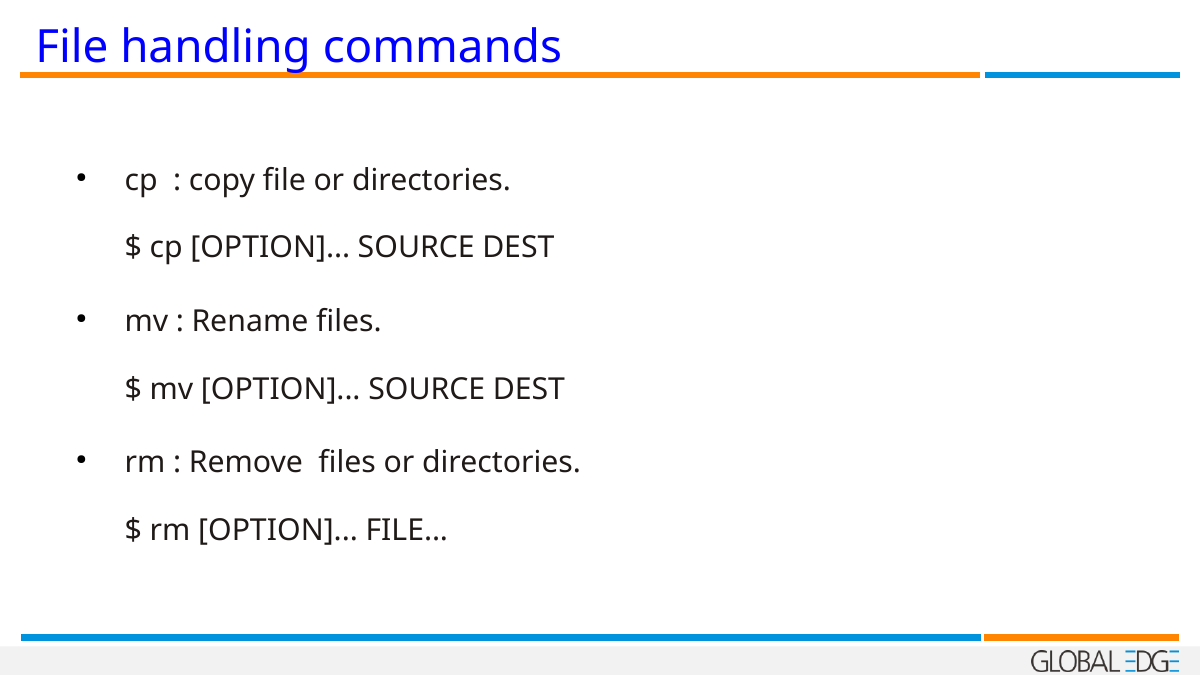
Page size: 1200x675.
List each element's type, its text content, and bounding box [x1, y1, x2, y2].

picture [1031, 650, 1179, 672]
title File handling commands [35, 17, 1111, 72]
list cp : copy file or directories. $ cp [OPTION]... SOURCE DEST mv : Rename files. $ mv [OPTION]... SOURCE DEST rm : Remove files or directories. $ rm [OPTION]... FILE... [60, 157, 1140, 550]
